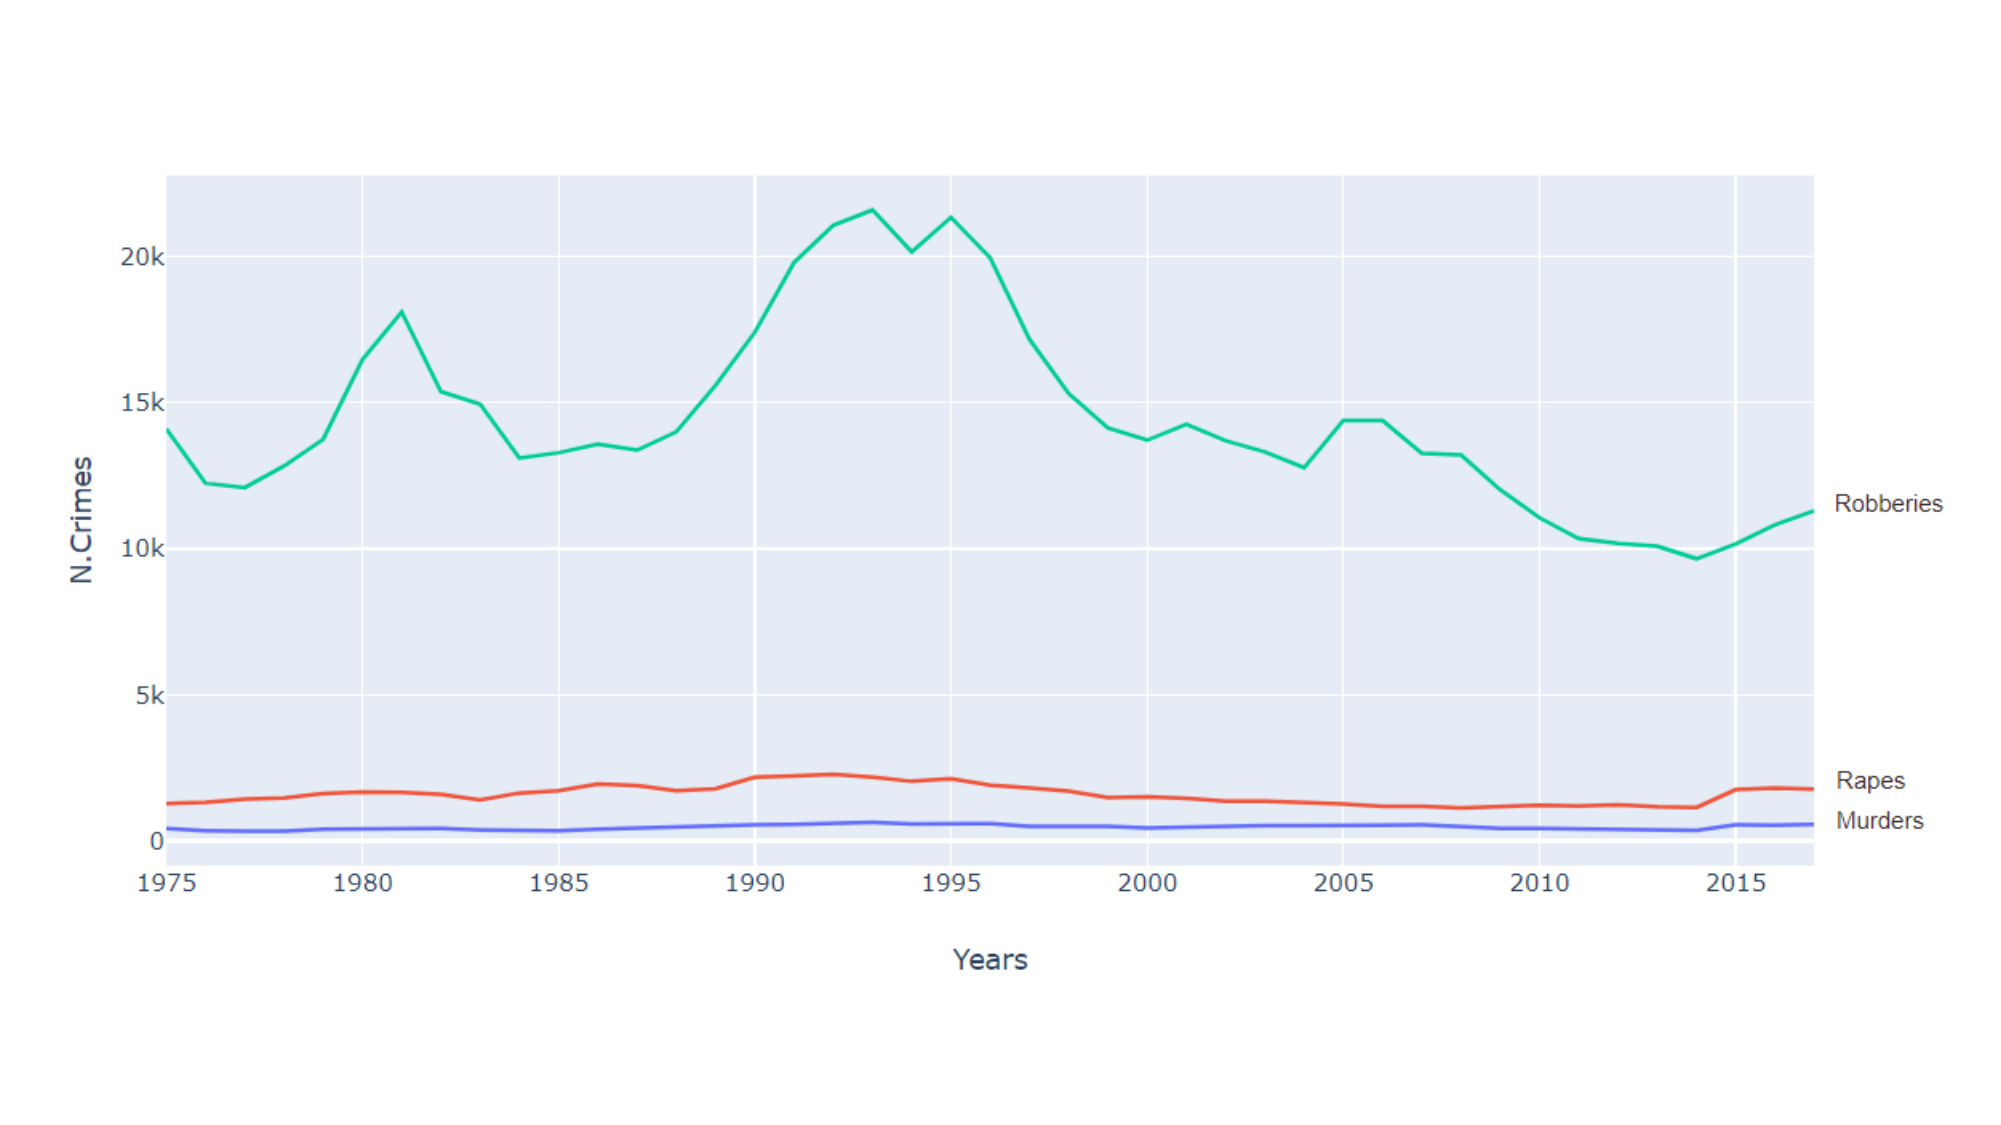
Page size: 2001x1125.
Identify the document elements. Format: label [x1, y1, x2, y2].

picture [45, 147, 1955, 978]
